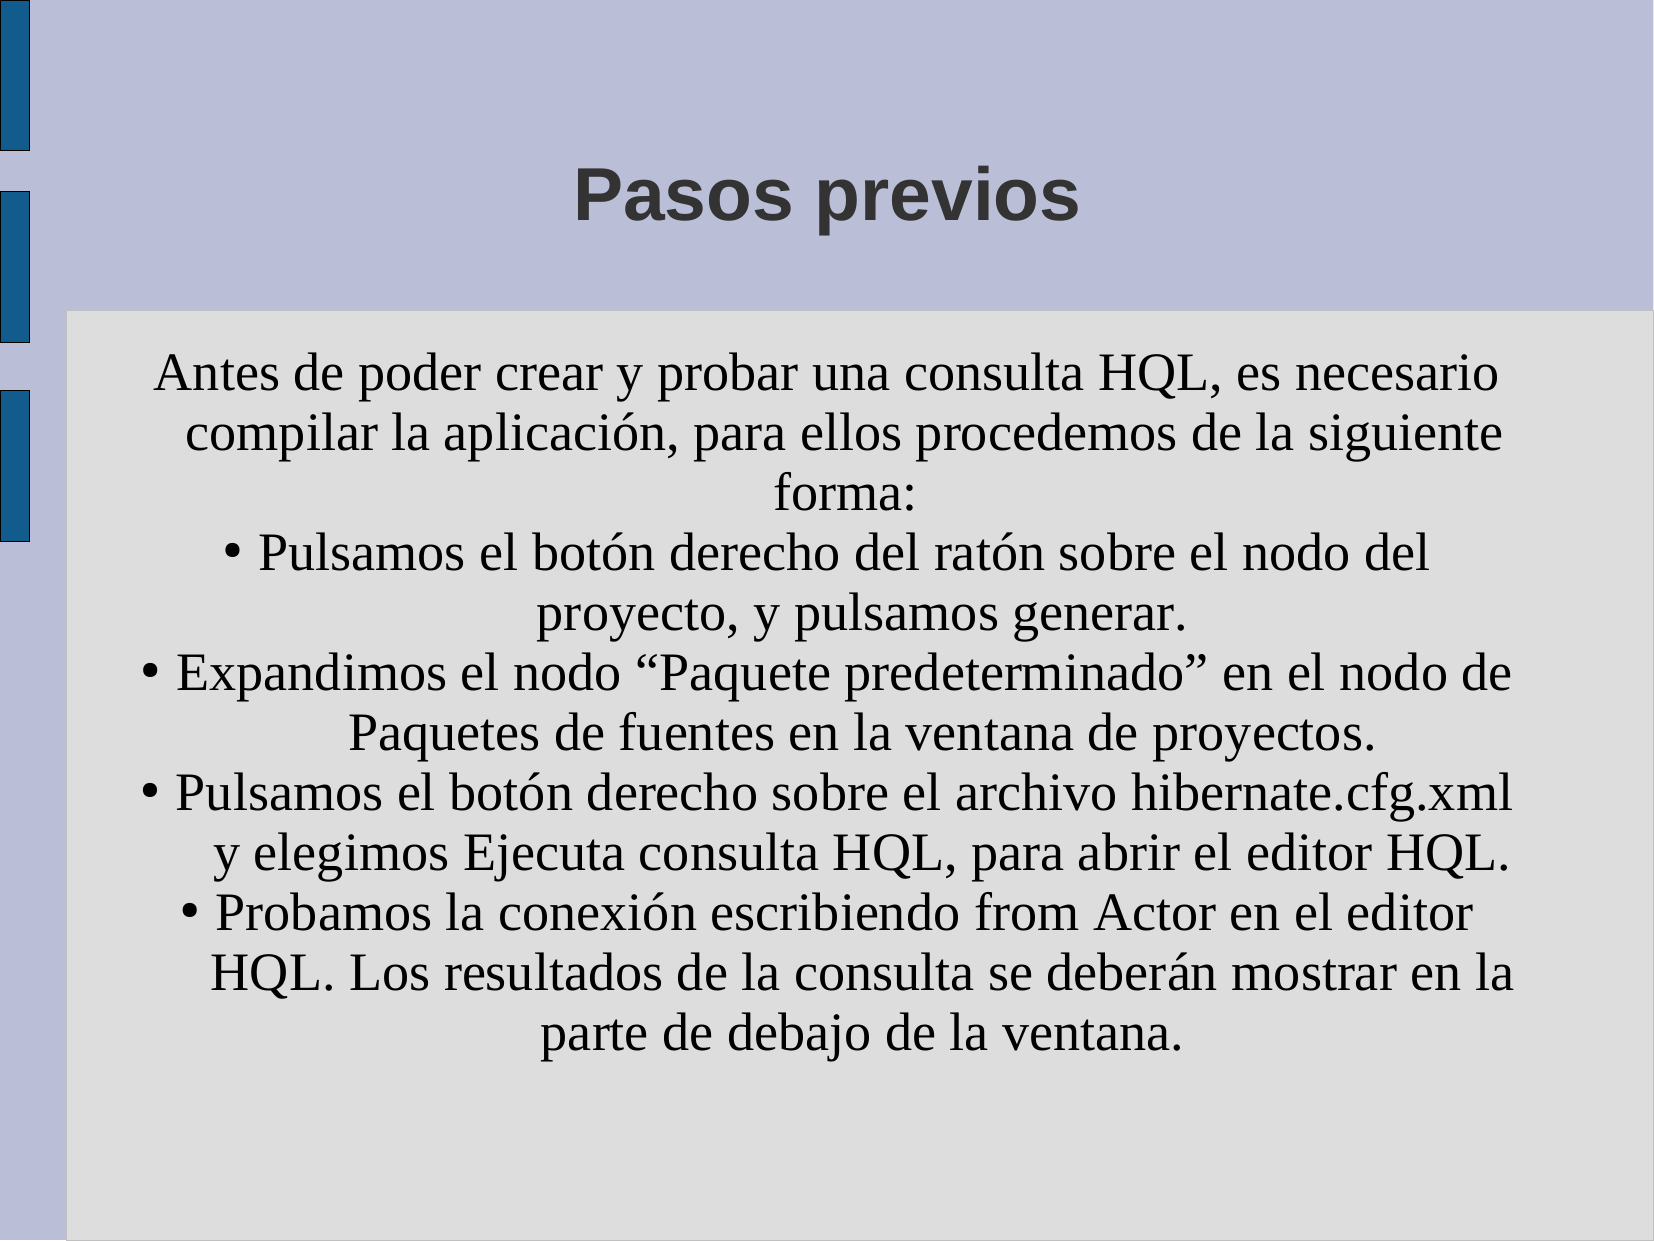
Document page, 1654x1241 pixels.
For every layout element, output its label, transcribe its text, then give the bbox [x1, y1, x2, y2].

subtitle Antes de poder crear y probar una consulta HQL, es necesario compilar la aplicación, para ellos procedemos de la siguiente forma: Pulsamos el botón derecho del ratón sobre el nodo del proyecto, y pulsamos generar. Expandimos el nodo “Paquete predeterminado” en el nodo de Paquetes de fuentes en la ventana de proyectos. Pulsamos el botón derecho sobre el archivo hibernate.cfg.xml y elegimos Ejecuta consulta HQL, para abrir el editor HQL. Probamos la conexión escribiendo from Actor en el editor HQL. Los resultados de la consulta se deberán mostrar en la parte de debajo de la ventana. [121, 318, 1534, 1086]
title Pasos previos [121, 98, 1534, 291]
